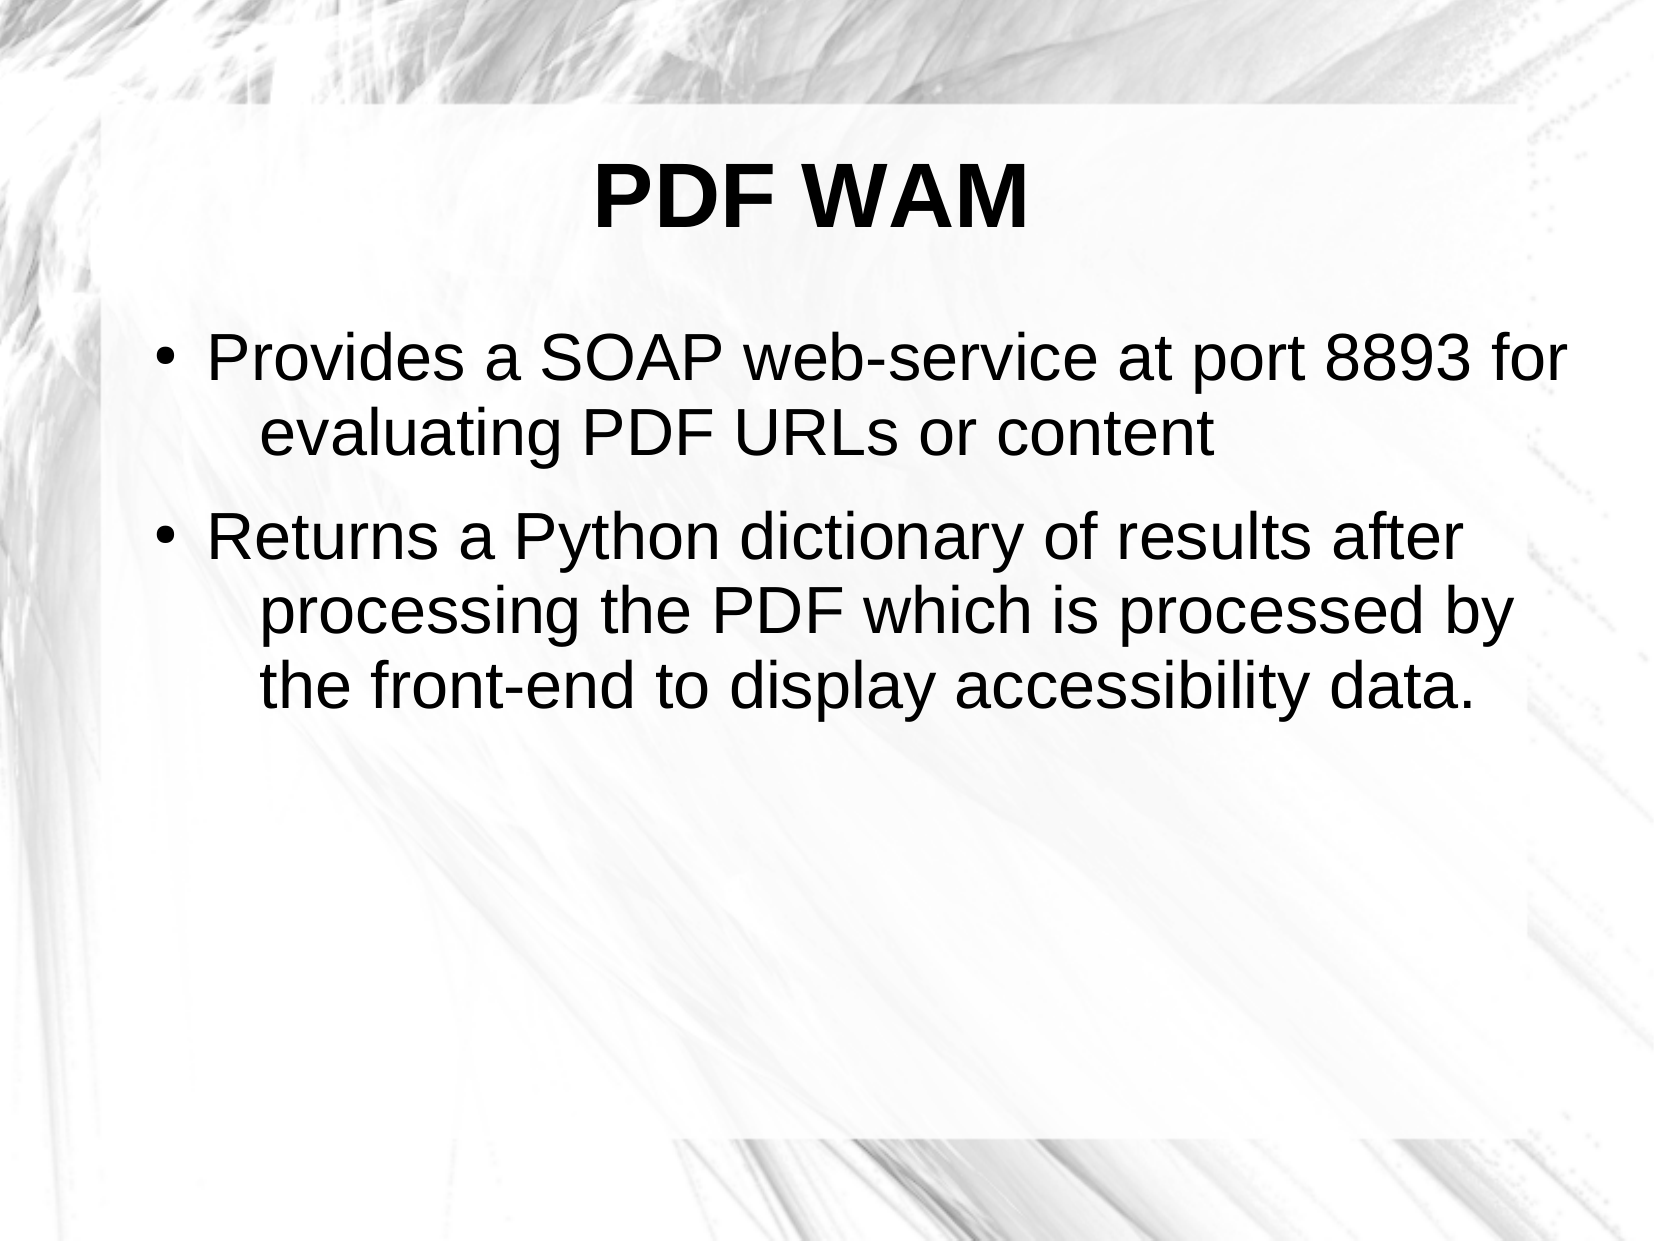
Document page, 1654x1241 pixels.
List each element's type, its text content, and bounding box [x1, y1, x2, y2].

picture [0, 0, 1654, 1241]
title PDF WAM [118, 112, 1506, 281]
list Provides a SOAP web-service at port 8893 for evaluating PDF URLs or content Returns a Python dictionary of results after processing the PDF which is processed by the front-end to display accessibility data. [118, 319, 1571, 945]
